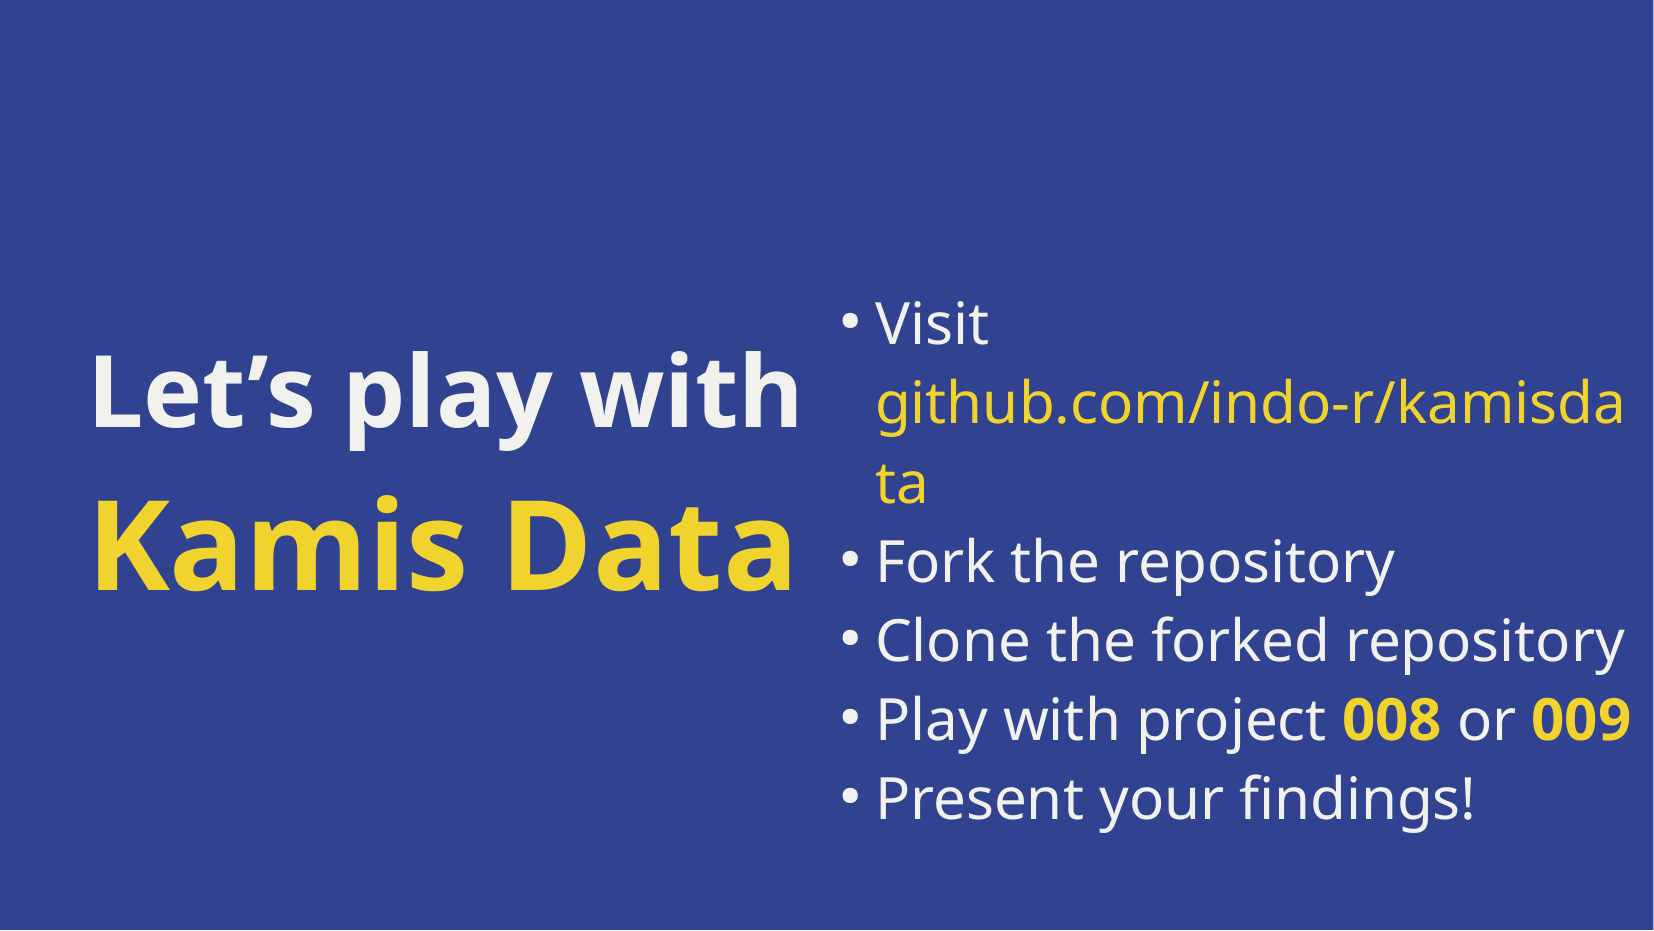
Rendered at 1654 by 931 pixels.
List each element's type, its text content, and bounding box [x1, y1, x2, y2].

text_box Let’s play with Kamis Data [72, 312, 825, 602]
text_box Visit github.com/indo-r/kamisdata Fork the repository Clone the forked repository Play with project 008 or 009 Present your findings! [825, 274, 1654, 640]
